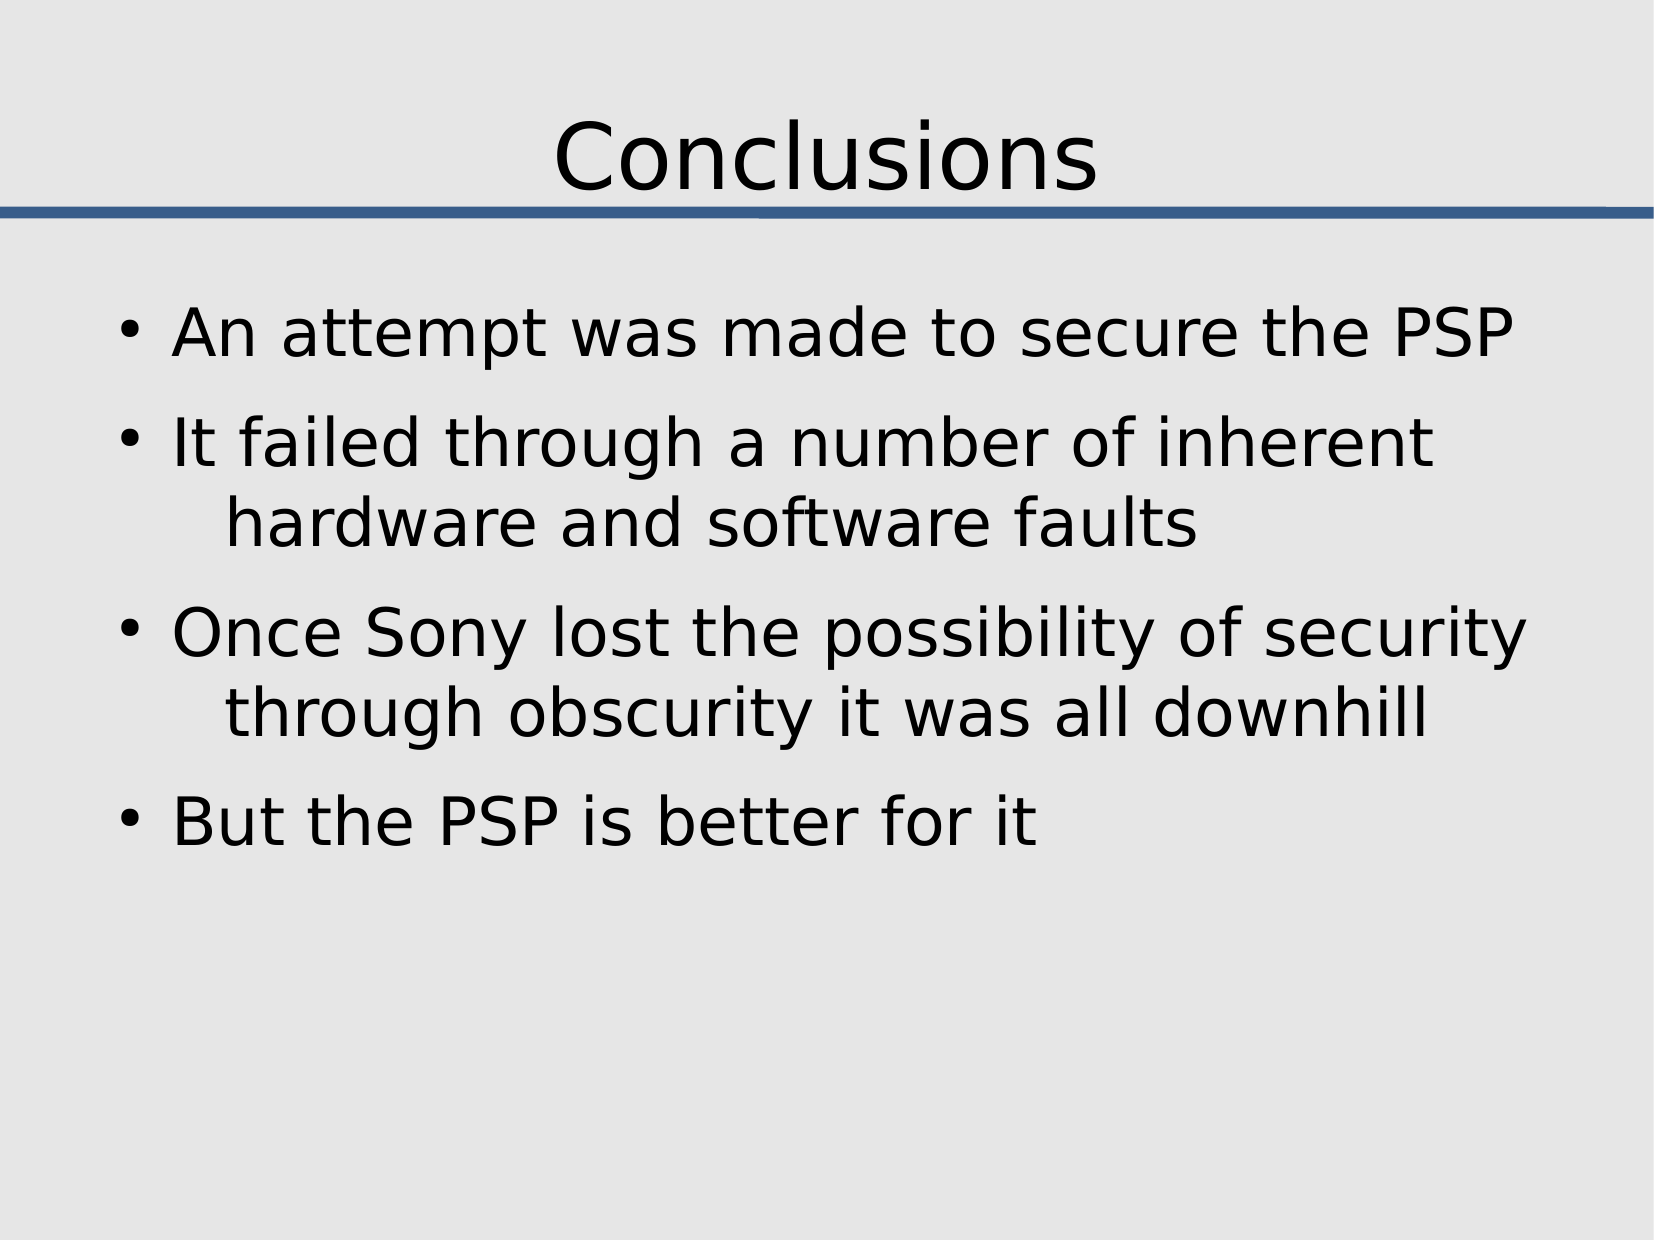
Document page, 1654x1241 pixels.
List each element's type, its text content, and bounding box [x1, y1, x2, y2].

title Conclusions [82, 56, 1571, 250]
list An attempt was made to secure the PSP It failed through a number of inherent hardware and software faults Once Sony lost the possibility of security through obscurity it was all downhill But the PSP is better for it [82, 290, 1571, 1094]
